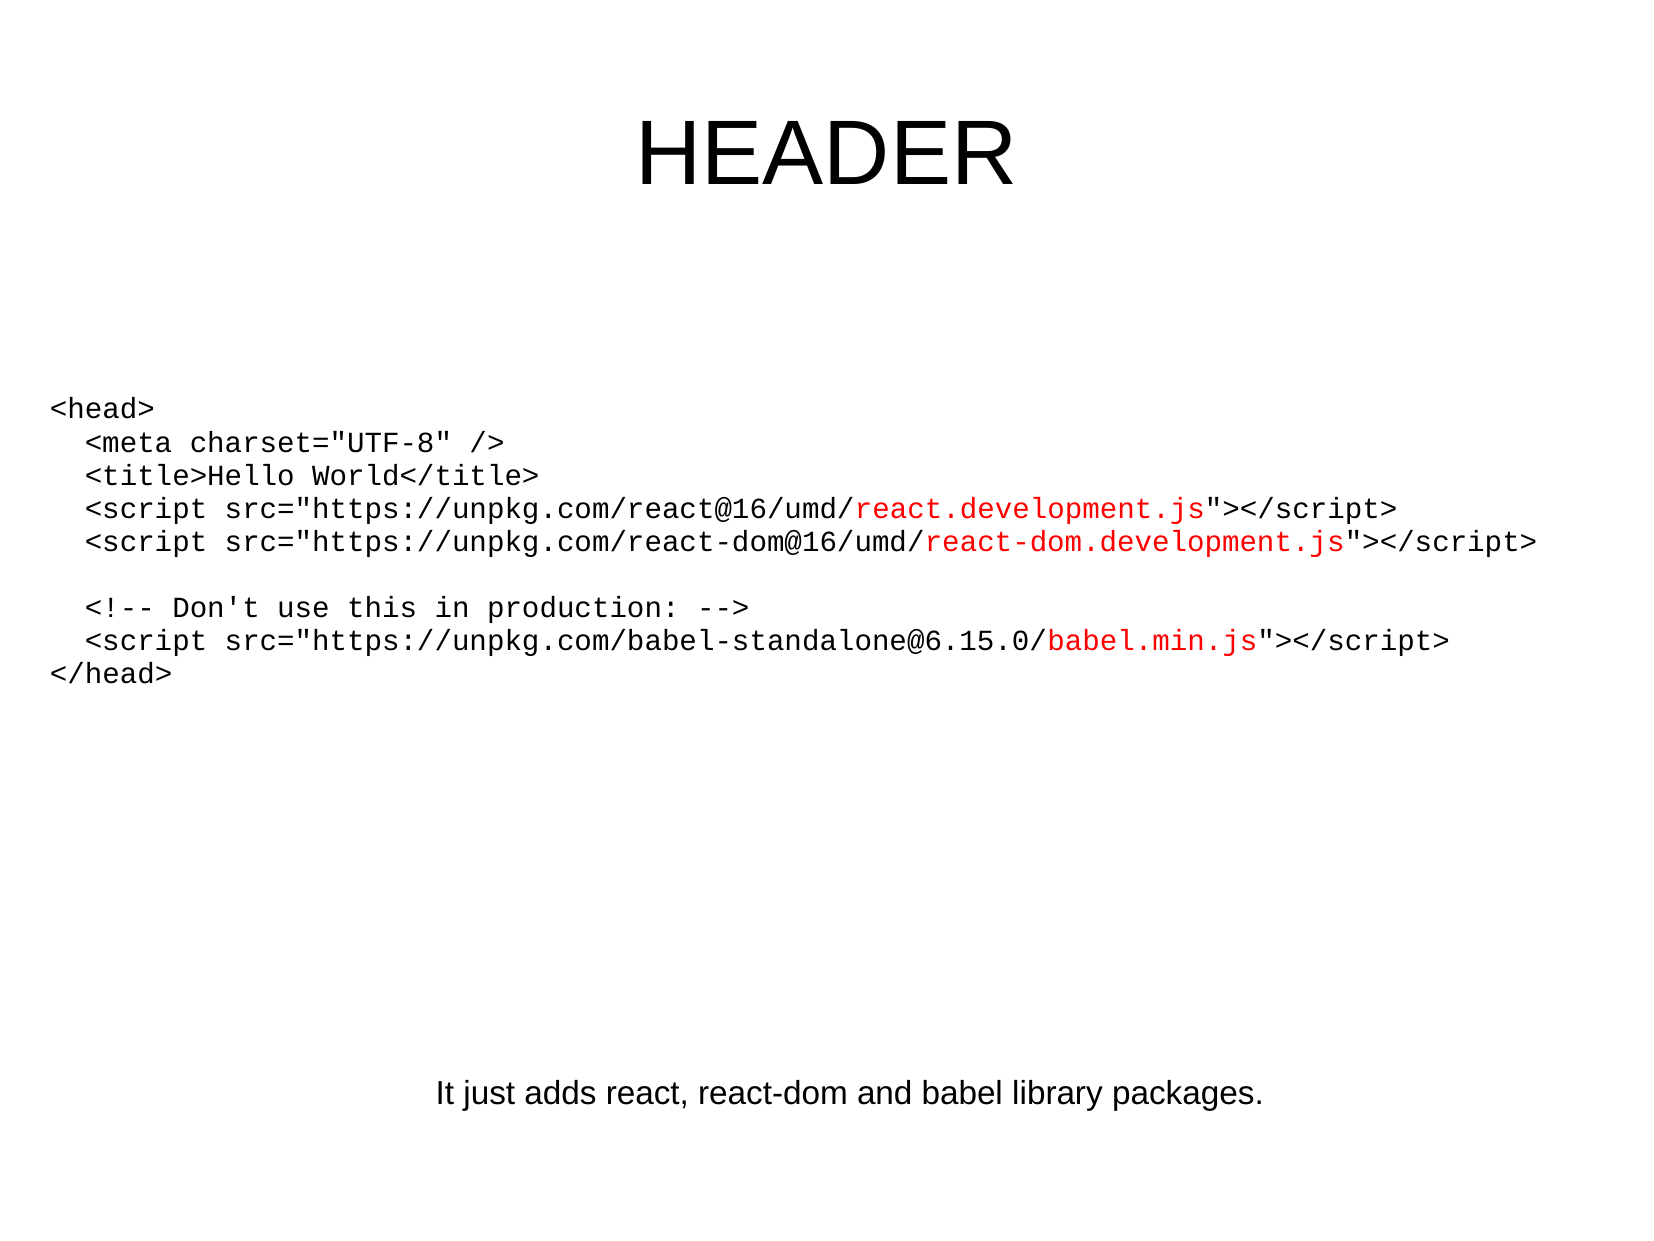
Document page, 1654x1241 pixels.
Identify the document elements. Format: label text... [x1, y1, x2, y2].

title HEADER [82, 49, 1571, 257]
list It just adds react, react-dom and babel library packages. [47, 1074, 1583, 1182]
text_box <head> <meta charset="UTF-8" /> <title>Hello World</title> <script src="https://unpkg.com/react@16/umd/react.development.js"></script> <script src="https://unpkg.com/react-dom@16/umd/react-dom.development.js"></script> <!-- Don't use this in production: --> <script src="https://unpkg.com/babel-standalone@6.15.0/babel.min.js"></script> </head> [0, 387, 1654, 733]
